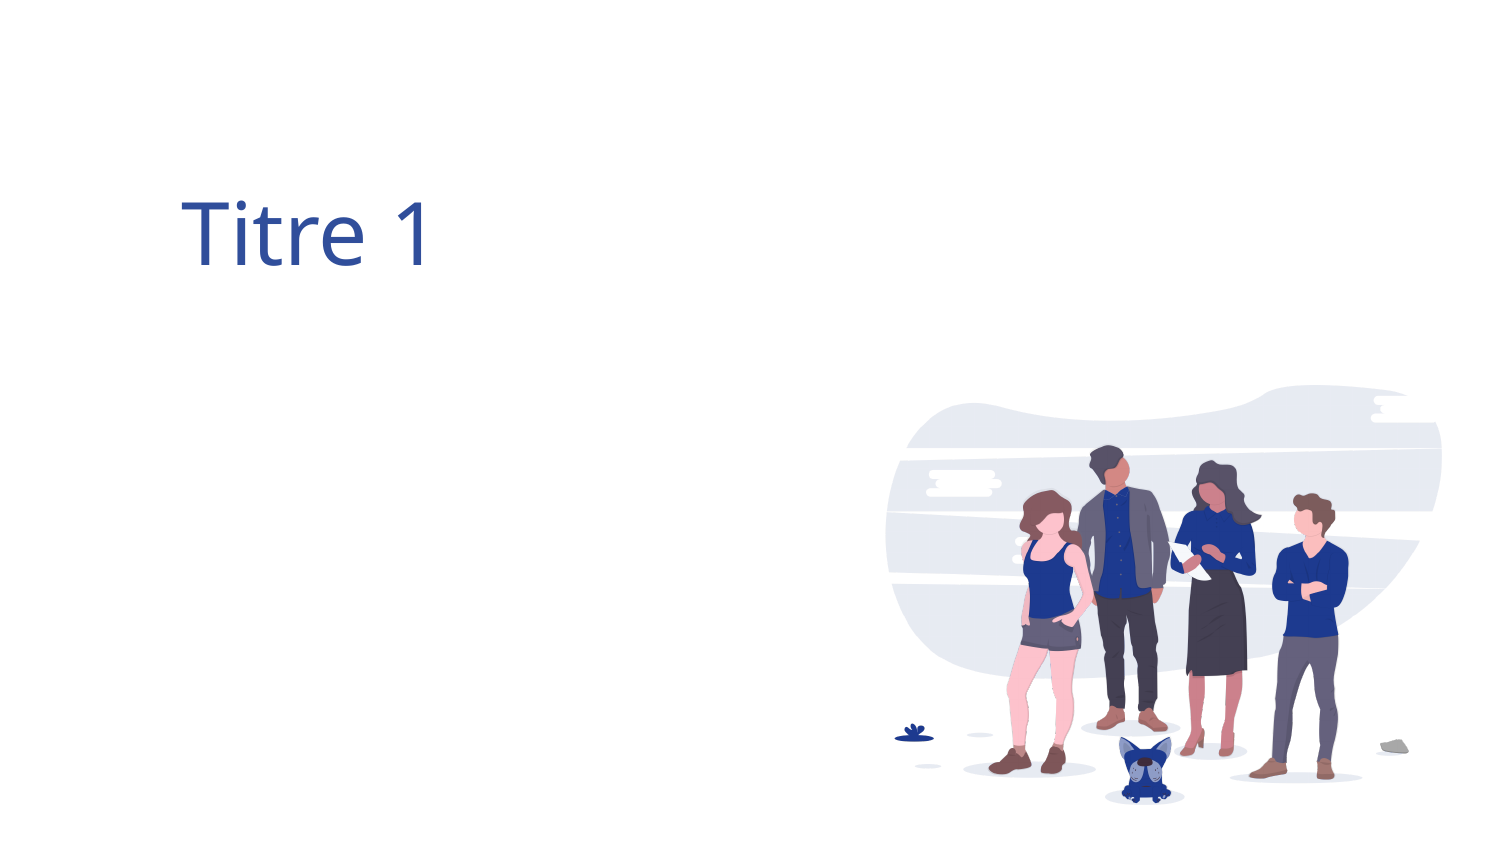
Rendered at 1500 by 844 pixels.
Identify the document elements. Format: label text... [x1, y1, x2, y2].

title Titre 1 [177, 87, 1083, 374]
picture [885, 385, 1442, 805]
